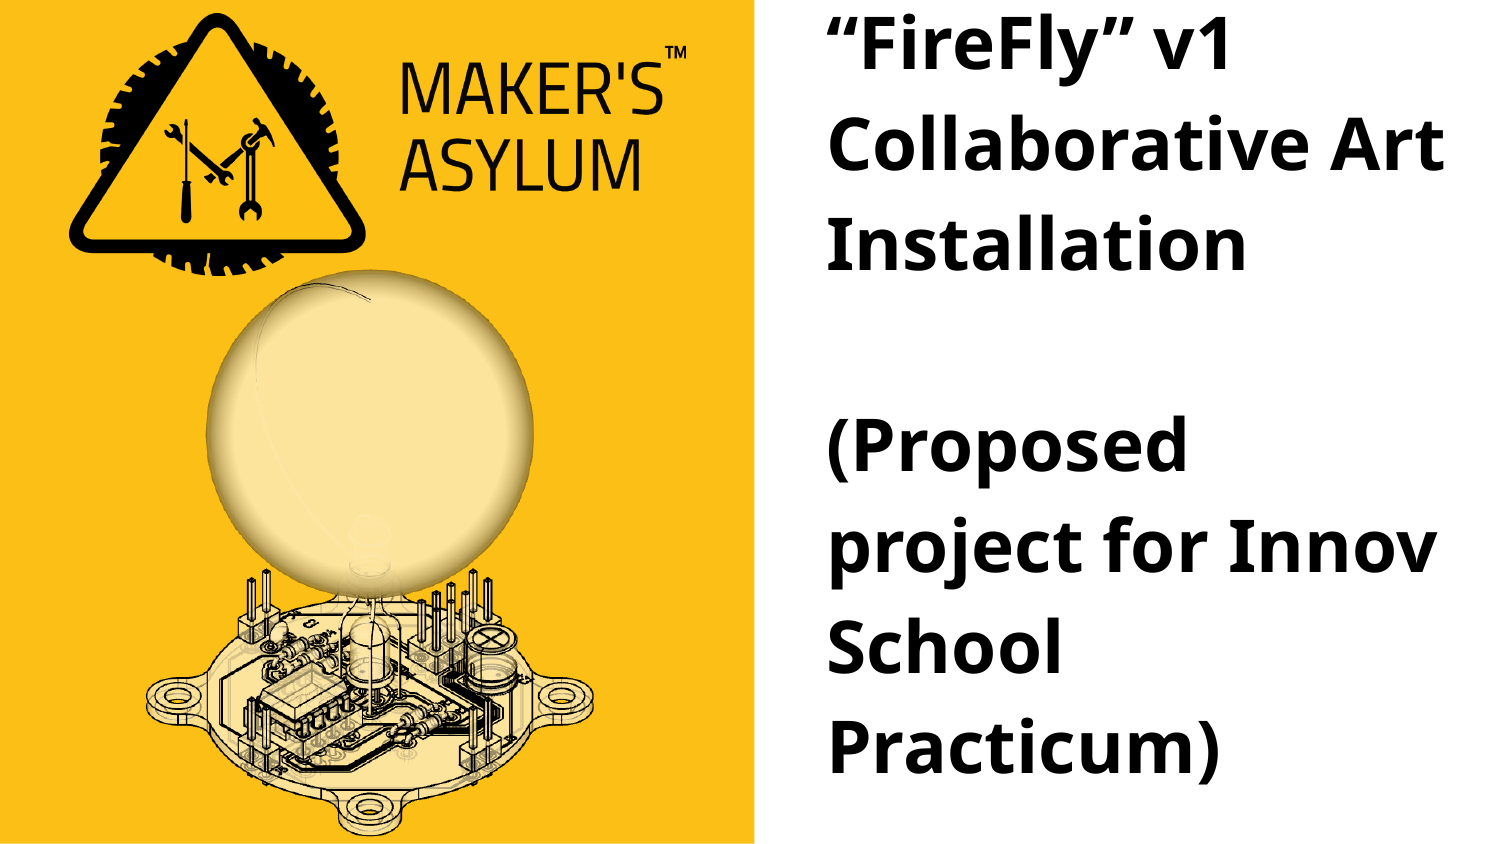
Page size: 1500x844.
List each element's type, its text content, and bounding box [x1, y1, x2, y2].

text_box “FireFly” v1 Collaborative Art Installation (Proposed project for Innov School Practicum) [811, 254, 1475, 517]
text_box [0, 0, 755, 844]
picture [69, 13, 686, 839]
